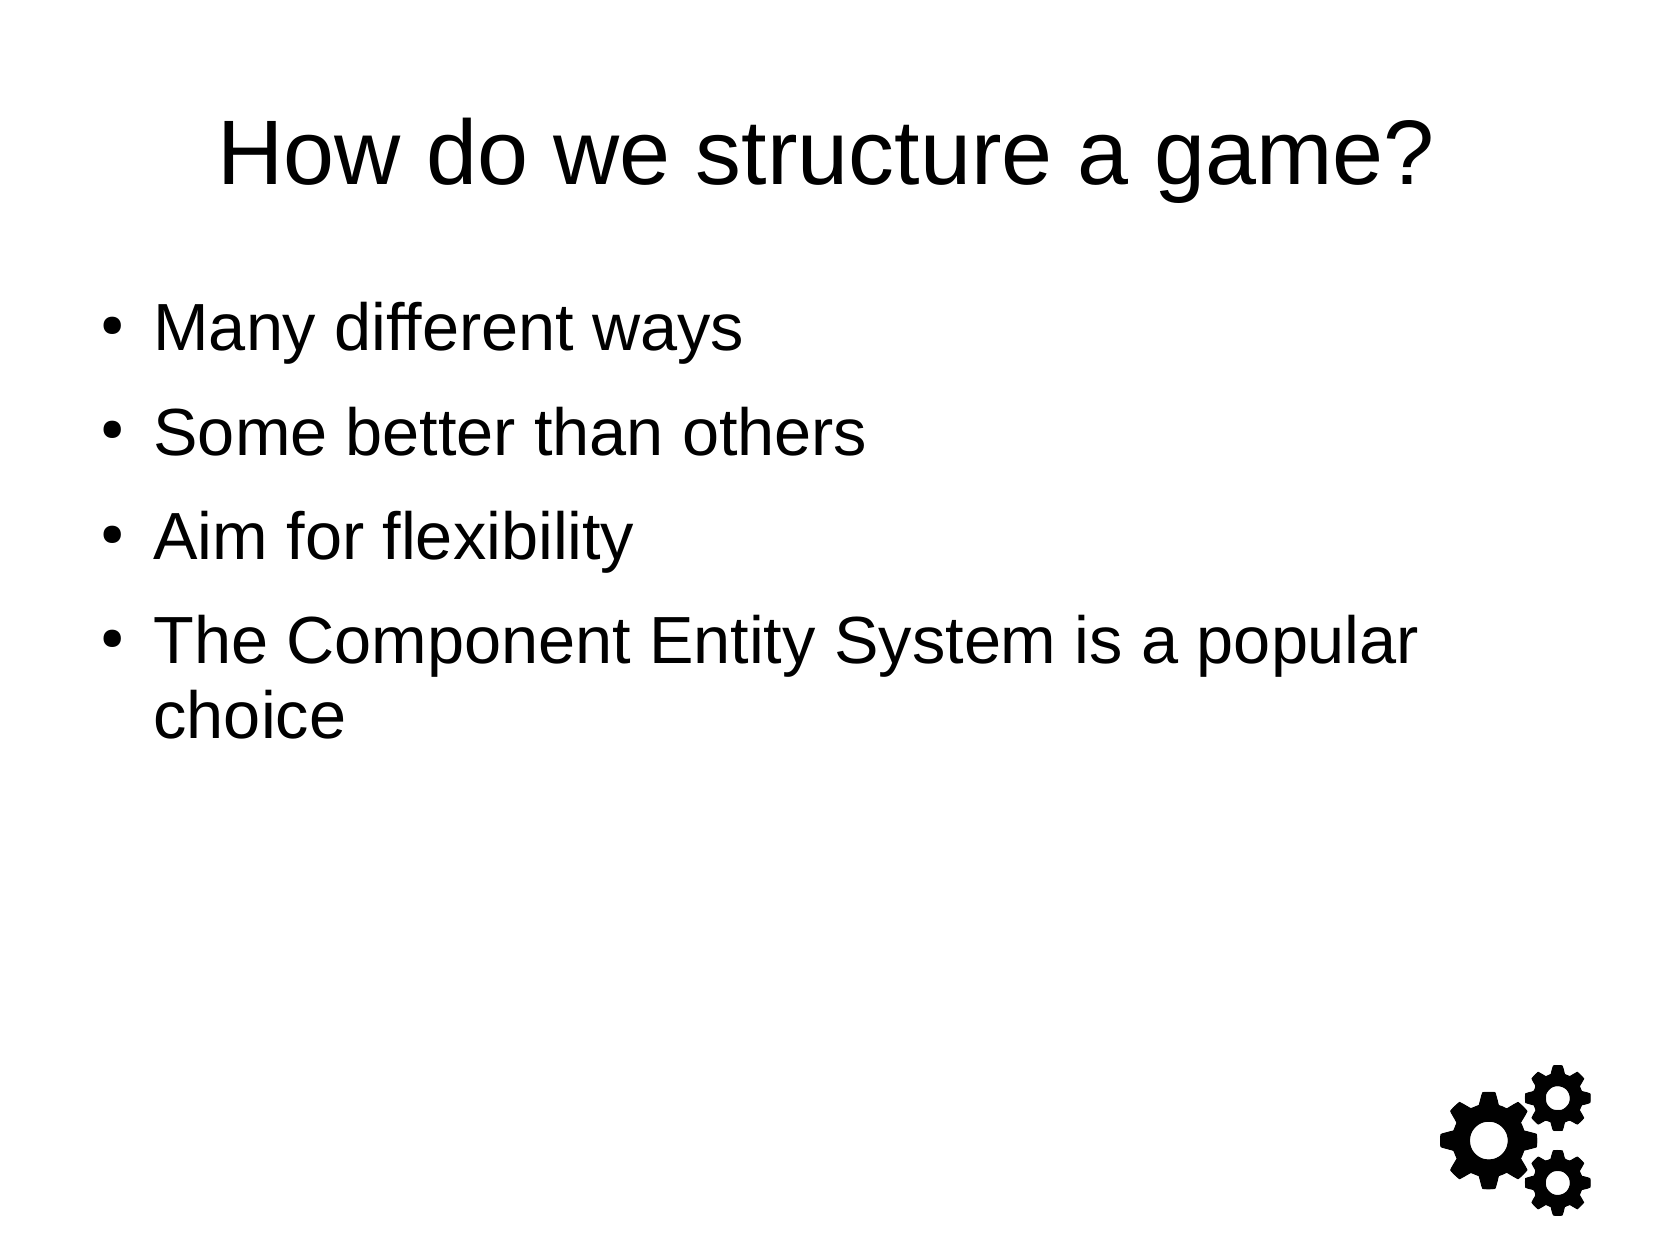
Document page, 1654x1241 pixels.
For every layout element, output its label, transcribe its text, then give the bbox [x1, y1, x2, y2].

title How do we structure a game? [82, 49, 1571, 257]
list Many different ways Some better than others Aim for flexibility The Component Entity System is a popular choice [82, 290, 1571, 1010]
picture [1440, 1065, 1591, 1216]
